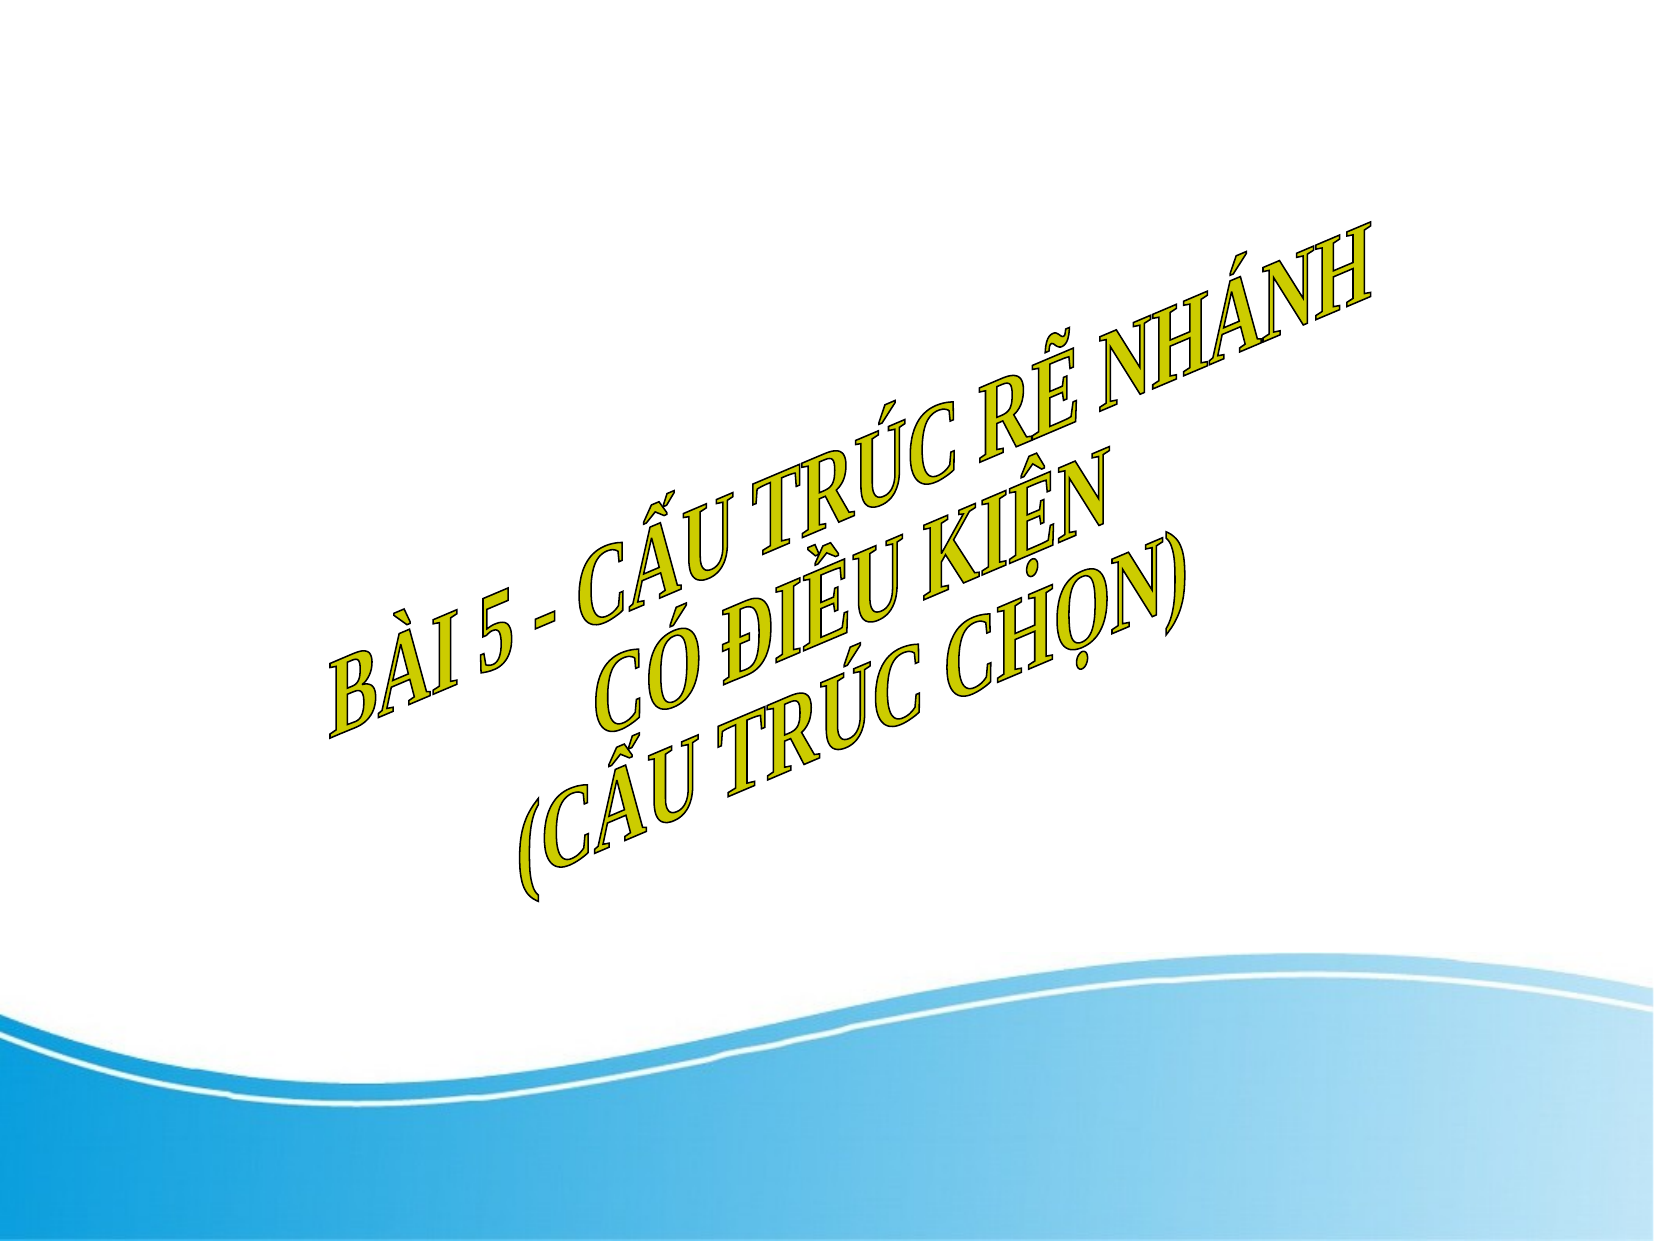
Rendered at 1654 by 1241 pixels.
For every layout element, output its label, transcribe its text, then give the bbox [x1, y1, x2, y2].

text_box BÀI 5 - CẤU TRÚC RẼ NHÁNH CÓ ĐIỀU KIỆN (CẤU TRÚC CHỌN) [433, 609, 457, 695]
text_box BÀI 5 - CẤU TRÚC RẼ NHÁNH CÓ ĐIỀU KIỆN (CẤU TRÚC CHỌN) [594, 765, 647, 854]
text_box BÀI 5 - CẤU TRÚC RẼ NHÁNH CÓ ĐIỀU KIỆN (CẤU TRÚC CHỌN) [855, 419, 905, 508]
text_box BÀI 5 - CẤU TRÚC RẼ NHÁNH CÓ ĐIỀU KIỆN (CẤU TRÚC CHỌN) [1166, 531, 1185, 636]
text_box BÀI 5 - CẤU TRÚC RẼ NHÁNH CÓ ĐIỀU KIỆN (CẤU TRÚC CHỌN) [330, 650, 376, 739]
text_box BÀI 5 - CẤU TRÚC RẼ NHÁNH CÓ ĐIỀU KIỆN (CẤU TRÚC CHỌN) [1315, 221, 1371, 320]
text_box BÀI 5 - CẤU TRÚC RẼ NHÁNH CÓ ĐIỀU KIỆN (CẤU TRÚC CHỌN) [648, 628, 699, 710]
text_box BÀI 5 - CẤU TRÚC RẼ NHÁNH CÓ ĐIỀU KIỆN (CẤU TRÚC CHỌN) [519, 798, 539, 902]
text_box BÀI 5 - CẤU TRÚC RẼ NHÁNH CÓ ĐIỀU KIỆN (CẤU TRÚC CHỌN) [718, 706, 765, 797]
text_box BÀI 5 - CẤU TRÚC RẼ NHÁNH CÓ ĐIỀU KIỆN (CẤU TRÚC CHỌN) [1099, 315, 1151, 412]
text_box BÀI 5 - CẤU TRÚC RẼ NHÁNH CÓ ĐIỀU KIỆN (CẤU TRÚC CHỌN) [595, 649, 640, 732]
text_box BÀI 5 - CẤU TRÚC RẼ NHÁNH CÓ ĐIỀU KIỆN (CẤU TRÚC CHỌN) [910, 401, 955, 485]
text_box BÀI 5 - CẤU TRÚC RẼ NHÁNH CÓ ĐIỀU KIỆN (CẤU TRÚC CHỌN) [803, 558, 848, 651]
text_box BÀI 5 - CẤU TRÚC RẼ NHÁNH CÓ ĐIỀU KIỆN (CẤU TRÚC CHỌN) [752, 464, 800, 555]
text_box BÀI 5 - CẤU TRÚC RẼ NHÁNH CÓ ĐIỀU KIỆN (CẤU TRÚC CHỌN) [776, 577, 800, 663]
text_box BÀI 5 - CẤU TRÚC RẼ NHÁNH CÓ ĐIỀU KIỆN (CẤU TRÚC CHỌN) [544, 784, 589, 868]
text_box BÀI 5 - CẤU TRÚC RẼ NHÁNH CÓ ĐIỀU KIỆN (CẤU TRÚC CHỌN) [643, 490, 675, 525]
text_box BÀI 5 - CẤU TRÚC RẼ NHÁNH CÓ ĐIỀU KIỆN (CẤU TRÚC CHỌN) [629, 522, 682, 612]
text_box BÀI 5 - CẤU TRÚC RẼ NHÁNH CÓ ĐIỀU KIỆN (CẤU TRÚC CHỌN) [820, 661, 871, 750]
text_box BÀI 5 - CẤU TRÚC RẼ NHÁNH CÓ ĐIỀU KIỆN (CẤU TRÚC CHỌN) [997, 584, 1053, 683]
text_box BÀI 5 - CẤU TRÚC RẼ NHÁNH CÓ ĐIỀU KIỆN (CẤU TRÚC CHỌN) [579, 542, 623, 625]
text_box BÀI 5 - CẤU TRÚC RẼ NHÁNH CÓ ĐIỀU KIỆN (CẤU TRÚC CHỌN) [378, 629, 431, 718]
text_box BÀI 5 - CẤU TRÚC RẼ NHÁNH CÓ ĐIỀU KIỆN (CẤU TRÚC CHỌN) [853, 534, 903, 622]
text_box BÀI 5 - CẤU TRÚC RẼ NHÁNH CÓ ĐIỀU KIỆN (CẤU TRÚC CHỌN) [767, 693, 820, 780]
text_box BÀI 5 - CẤU TRÚC RẼ NHÁNH CÓ ĐIỀU KIỆN (CẤU TRÚC CHỌN) [722, 598, 771, 685]
text_box BÀI 5 - CẤU TRÚC RẼ NHÁNH CÓ ĐIỀU KIỆN (CẤU TRÚC CHỌN) [1209, 276, 1262, 365]
picture [0, 952, 1654, 1241]
text_box BÀI 5 - CẤU TRÚC RẼ NHÁNH CÓ ĐIỀU KIỆN (CẤU TRÚC CHỌN) [979, 348, 1077, 463]
text_box BÀI 5 - CẤU TRÚC RẼ NHÁNH CÓ ĐIỀU KIỆN (CẤU TRÚC CHỌN) [1152, 291, 1208, 389]
text_box BÀI 5 - CẤU TRÚC RẼ NHÁNH CÓ ĐIỀU KIỆN (CẤU TRÚC CHỌN) [1112, 537, 1163, 634]
text_box BÀI 5 - CẤU TRÚC RẼ NHÁNH CÓ ĐIỀU KIỆN (CẤU TRÚC CHỌN) [875, 644, 920, 727]
text_box BÀI 5 - CẤU TRÚC RẼ NHÁNH CÓ ĐIỀU KIỆN (CẤU TRÚC CHỌN) [1263, 246, 1314, 343]
text_box BÀI 5 - CẤU TRÚC RẼ NHÁNH CÓ ĐIỀU KIỆN (CẤU TRÚC CHỌN) [1009, 471, 1054, 564]
text_box BÀI 5 - CẤU TRÚC RẼ NHÁNH CÓ ĐIỀU KIỆN (CẤU TRÚC CHỌN) [1058, 446, 1110, 543]
text_box BÀI 5 - CẤU TRÚC RẼ NHÁNH CÓ ĐIỀU KIỆN (CẤU TRÚC CHỌN) [982, 490, 1006, 576]
text_box BÀI 5 - CẤU TRÚC RẼ NHÁNH CÓ ĐIỀU KIỆN (CẤU TRÚC CHỌN) [946, 613, 991, 697]
text_box BÀI 5 - CẤU TRÚC RẼ NHÁNH CÓ ĐIỀU KIỆN (CẤU TRÚC CHỌN) [608, 732, 640, 767]
text_box BÀI 5 - CẤU TRÚC RẼ NHÁNH CÓ ĐIỀU KIỆN (CẤU TRÚC CHỌN) [683, 492, 733, 581]
text_box BÀI 5 - CẤU TRÚC RẼ NHÁNH CÓ ĐIỀU KIỆN (CẤU TRÚC CHỌN) [1057, 568, 1108, 650]
text_box BÀI 5 - CẤU TRÚC RẼ NHÁNH CÓ ĐIỀU KIỆN (CẤU TRÚC CHỌN) [801, 450, 855, 538]
text_box BÀI 5 - CẤU TRÚC RẼ NHÁNH CÓ ĐIỀU KIỆN (CẤU TRÚC CHỌN) [648, 734, 699, 823]
text_box BÀI 5 - CẤU TRÚC RẼ NHÁNH CÓ ĐIỀU KIỆN (CẤU TRÚC CHỌN) [923, 503, 980, 600]
text_box BÀI 5 - CẤU TRÚC RẼ NHÁNH CÓ ĐIỀU KIỆN (CẤU TRÚC CHỌN) [480, 587, 512, 673]
